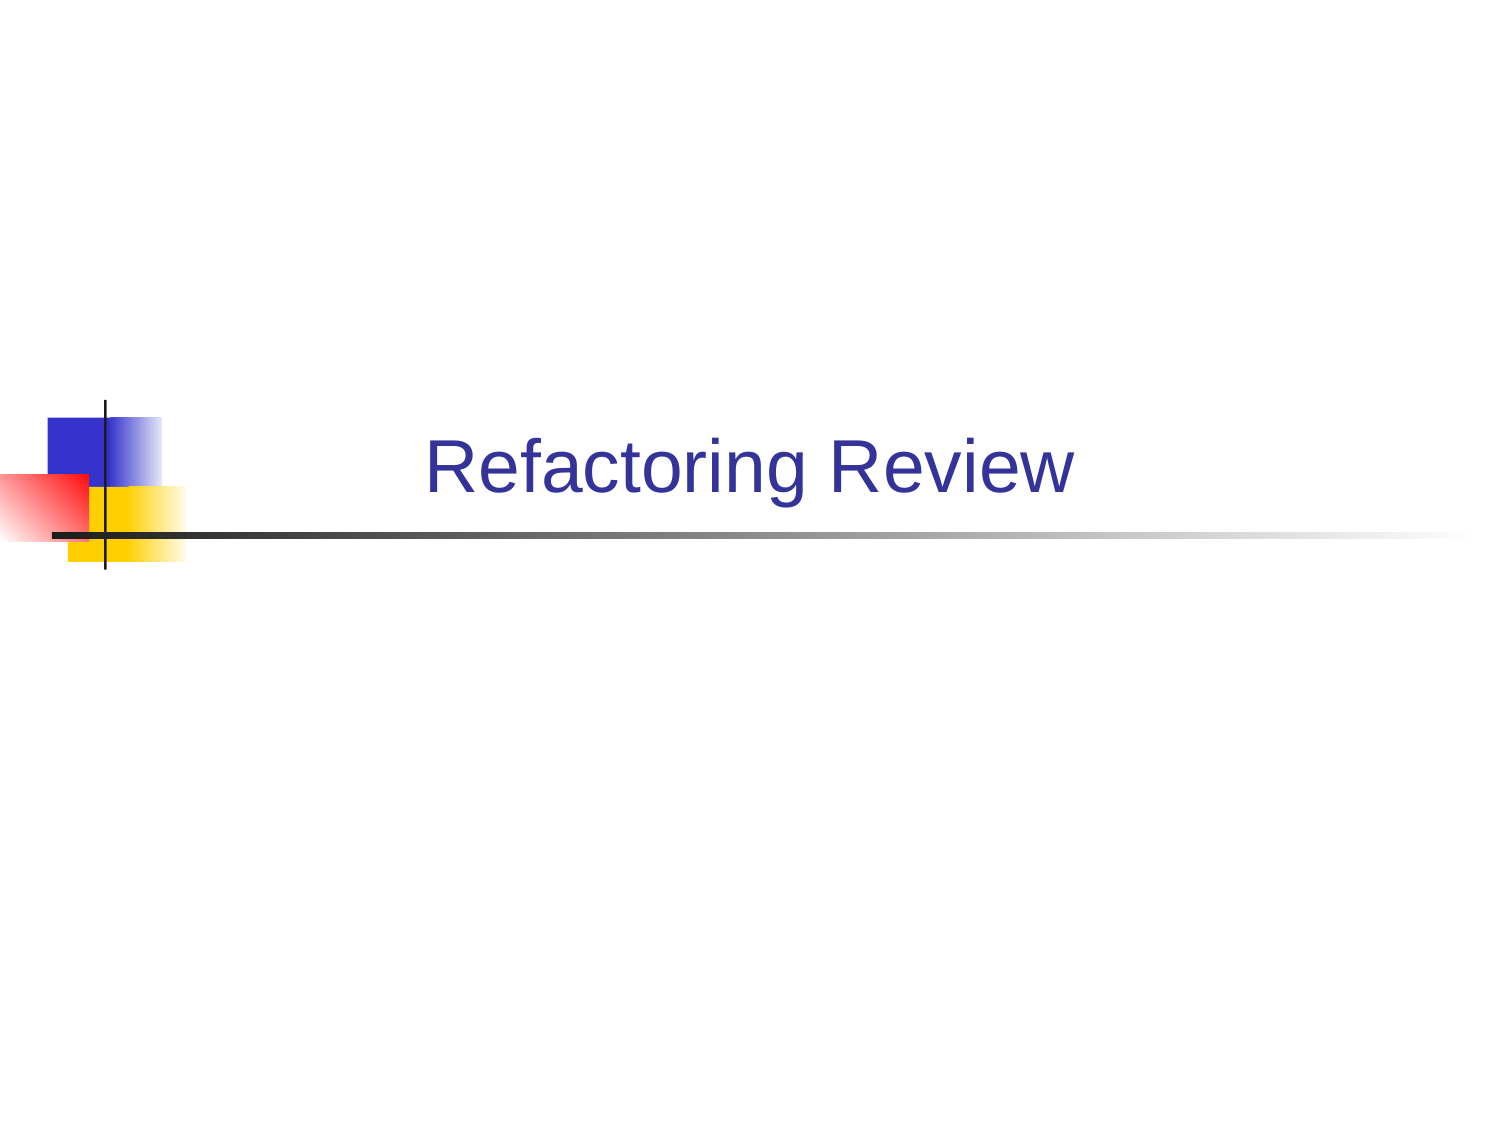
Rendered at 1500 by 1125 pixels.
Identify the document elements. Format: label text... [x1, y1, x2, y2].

title Refactoring Review [150, 274, 1351, 515]
